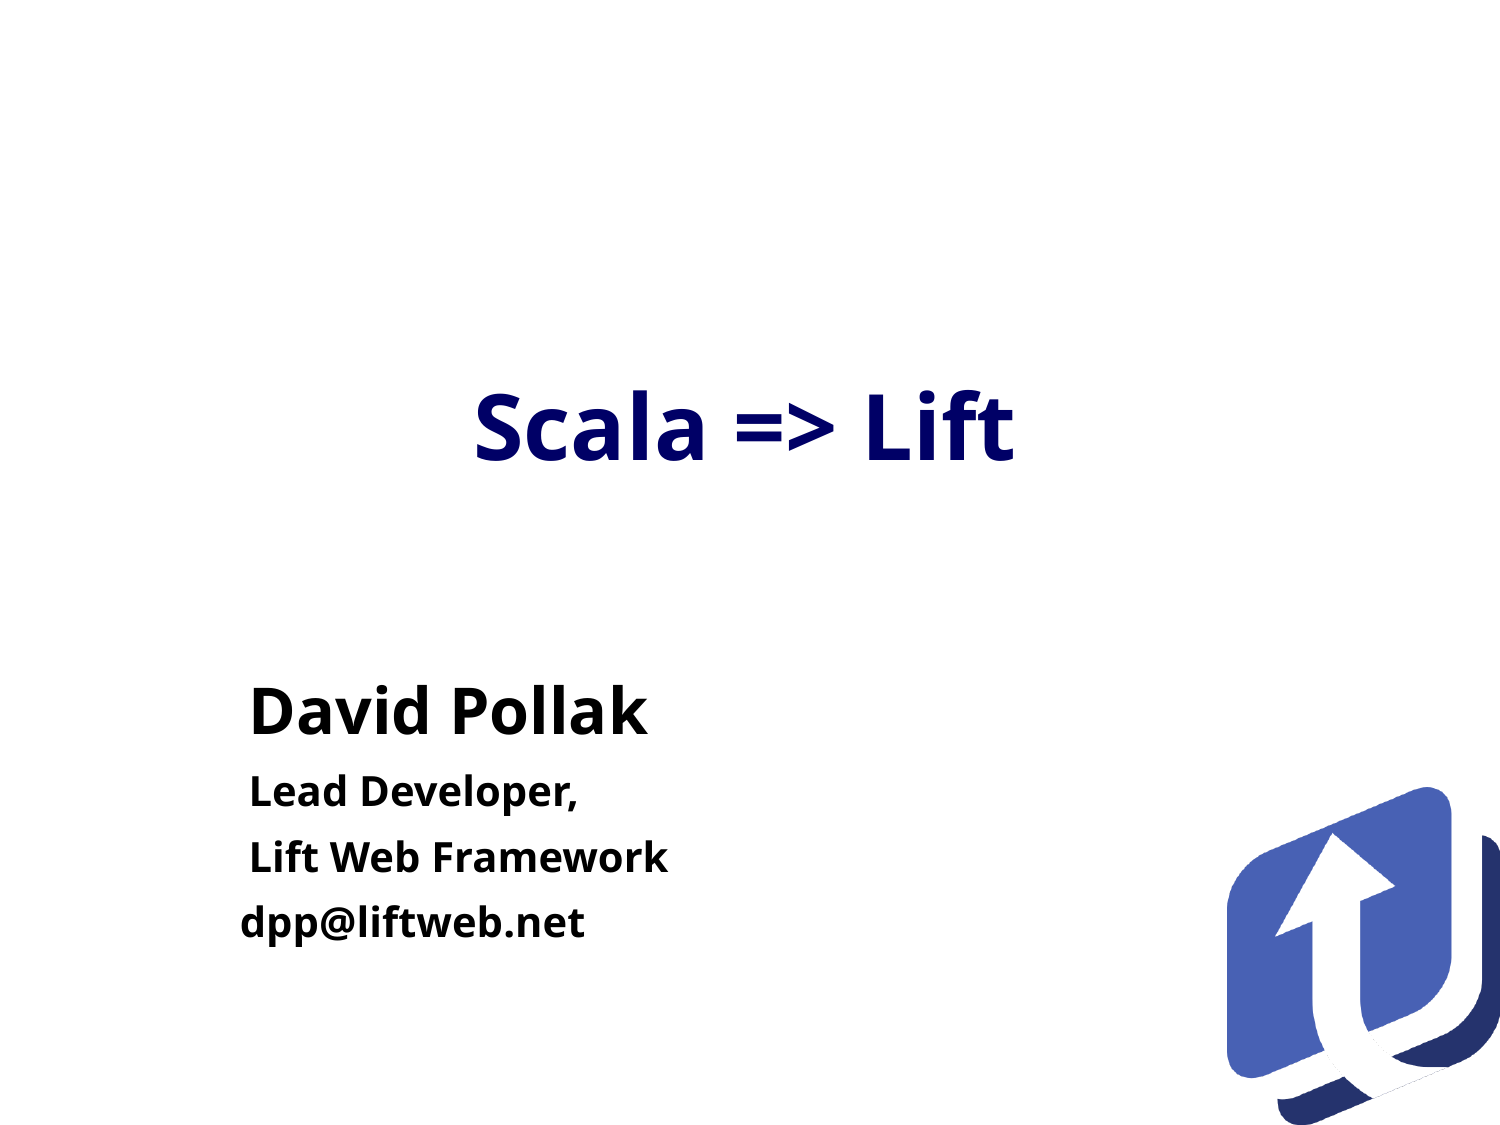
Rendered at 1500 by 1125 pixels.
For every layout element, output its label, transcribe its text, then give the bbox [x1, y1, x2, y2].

picture [1227, 787, 1500, 1125]
subtitle David Pollak Lead Developer, Lift Web Framework dpp@liftweb.net [225, 637, 1276, 930]
title Scala => Lift [70, 347, 1421, 645]
